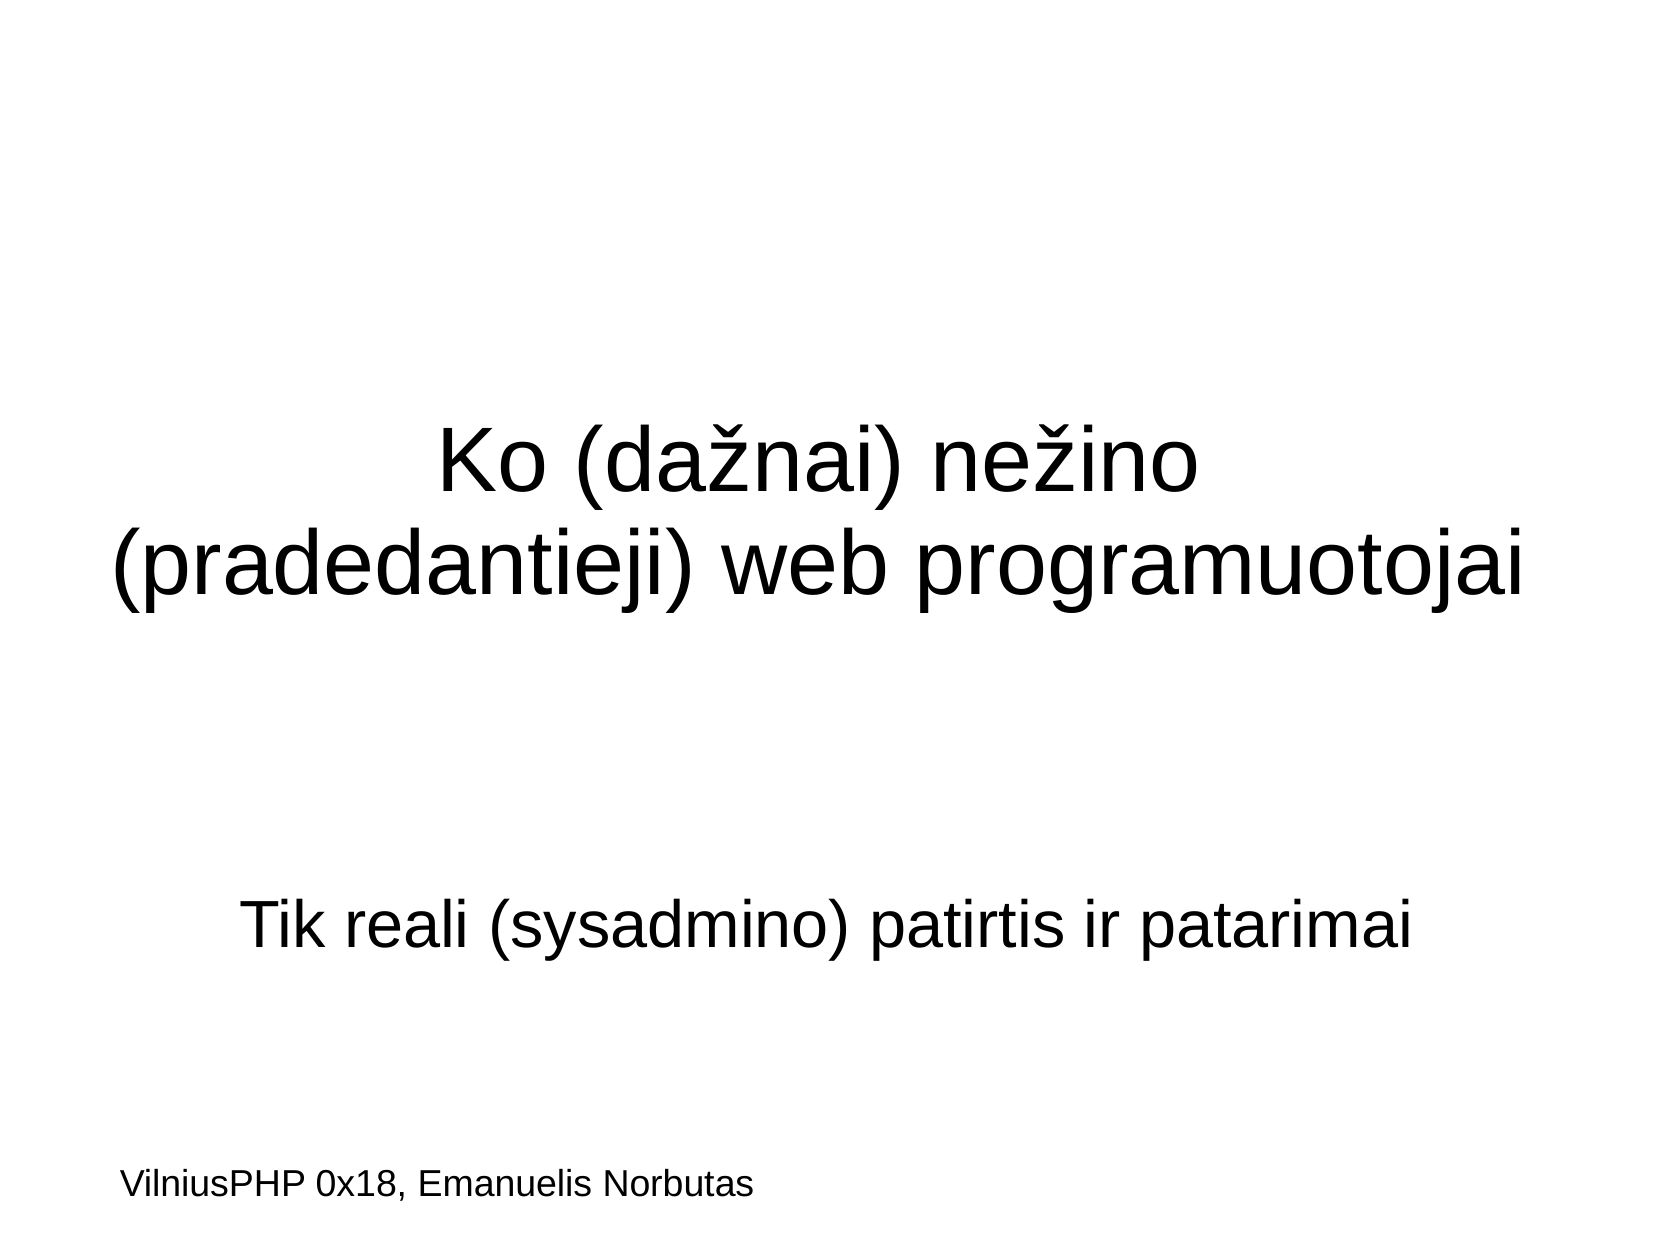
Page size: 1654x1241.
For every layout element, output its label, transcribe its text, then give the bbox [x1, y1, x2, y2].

subtitle Tik reali (sysadmino) patirtis ir patarimai [82, 840, 1571, 1010]
title Ko (dažnai) nežino (pradedantieji) web programuotojai [75, 407, 1564, 616]
text_box VilniusPHP 0x18, Emanuelis Norbutas [105, 1155, 770, 1212]
